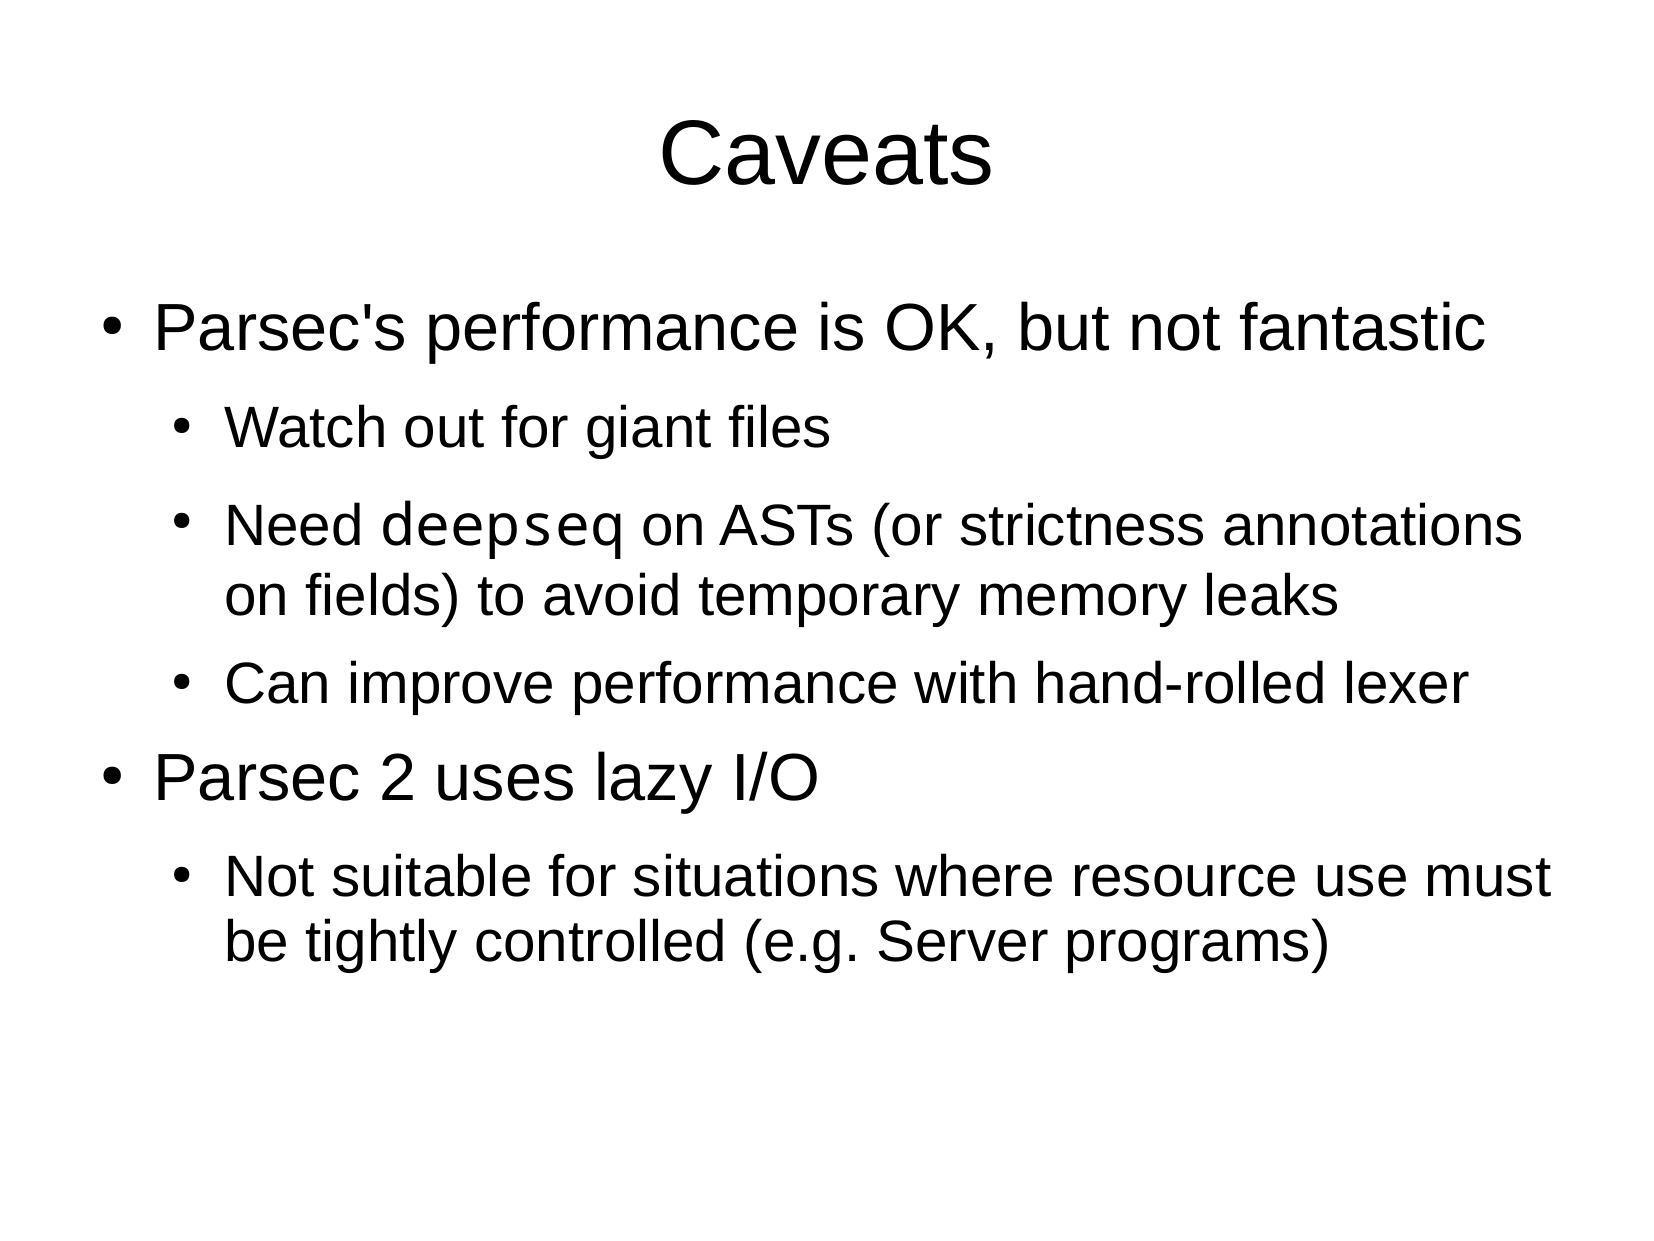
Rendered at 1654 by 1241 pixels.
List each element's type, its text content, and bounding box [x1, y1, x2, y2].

title Caveats [82, 56, 1571, 250]
list Parsec's performance is OK, but not fantastic Watch out for giant files Need deepseq on ASTs (or strictness annotations on fields) to avoid temporary memory leaks Can improve performance with hand-rolled lexer Parsec 2 uses lazy I/O Not suitable for situations where resource use must be tightly controlled (e.g. Server programs) [82, 290, 1571, 1109]
